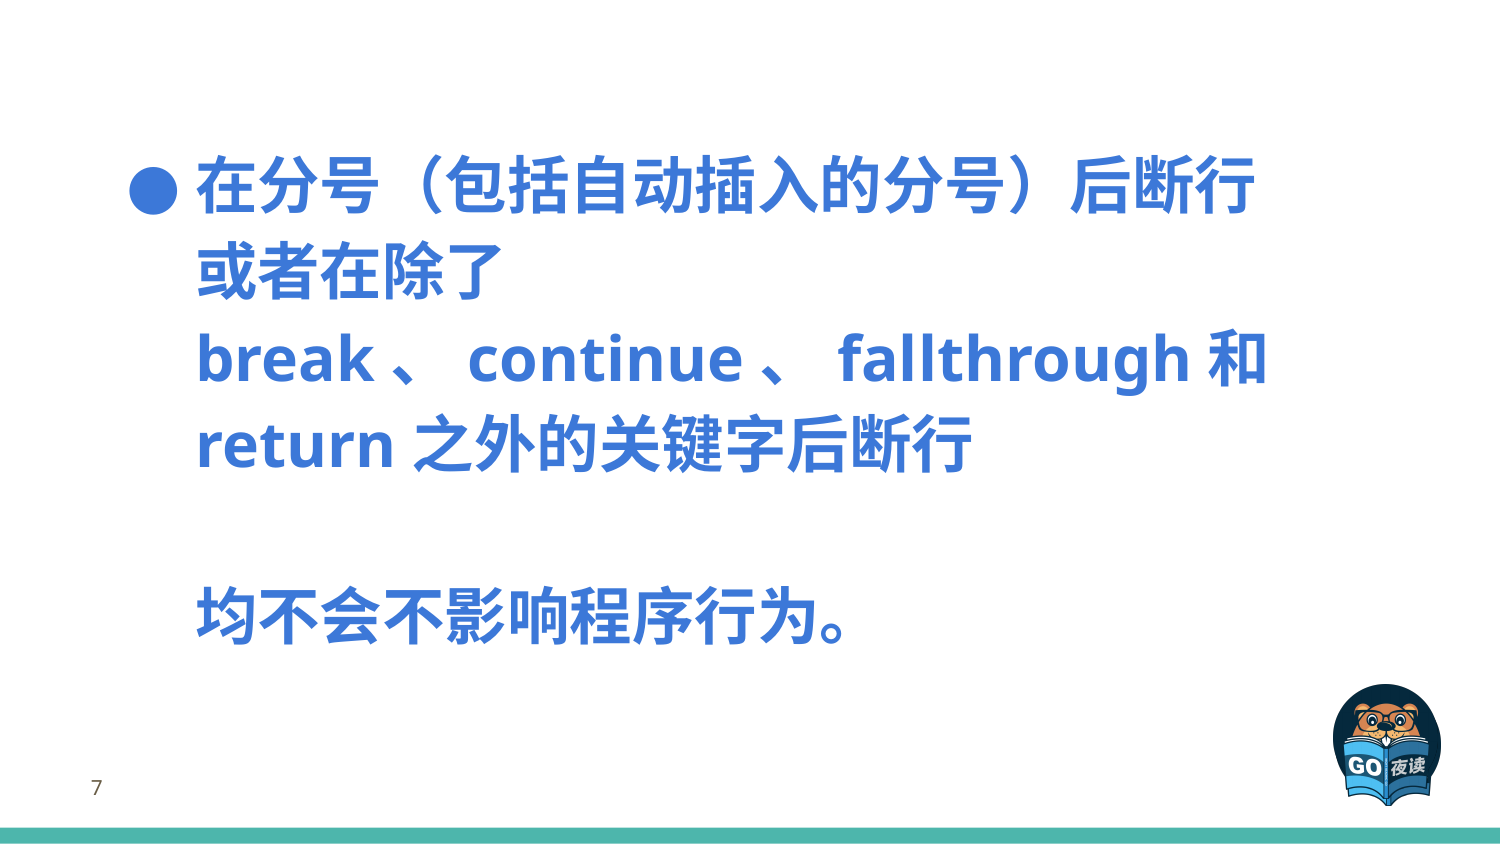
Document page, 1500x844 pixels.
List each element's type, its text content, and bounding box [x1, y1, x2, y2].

title 在分号（包括自动插入的分号）后断行 或者在除了break、continue、fallthrough和return之外的关键字后断行 均不会不影响程序行为。 [104, 120, 1362, 696]
slide_number <number> [27, 756, 118, 821]
picture [1333, 684, 1441, 806]
